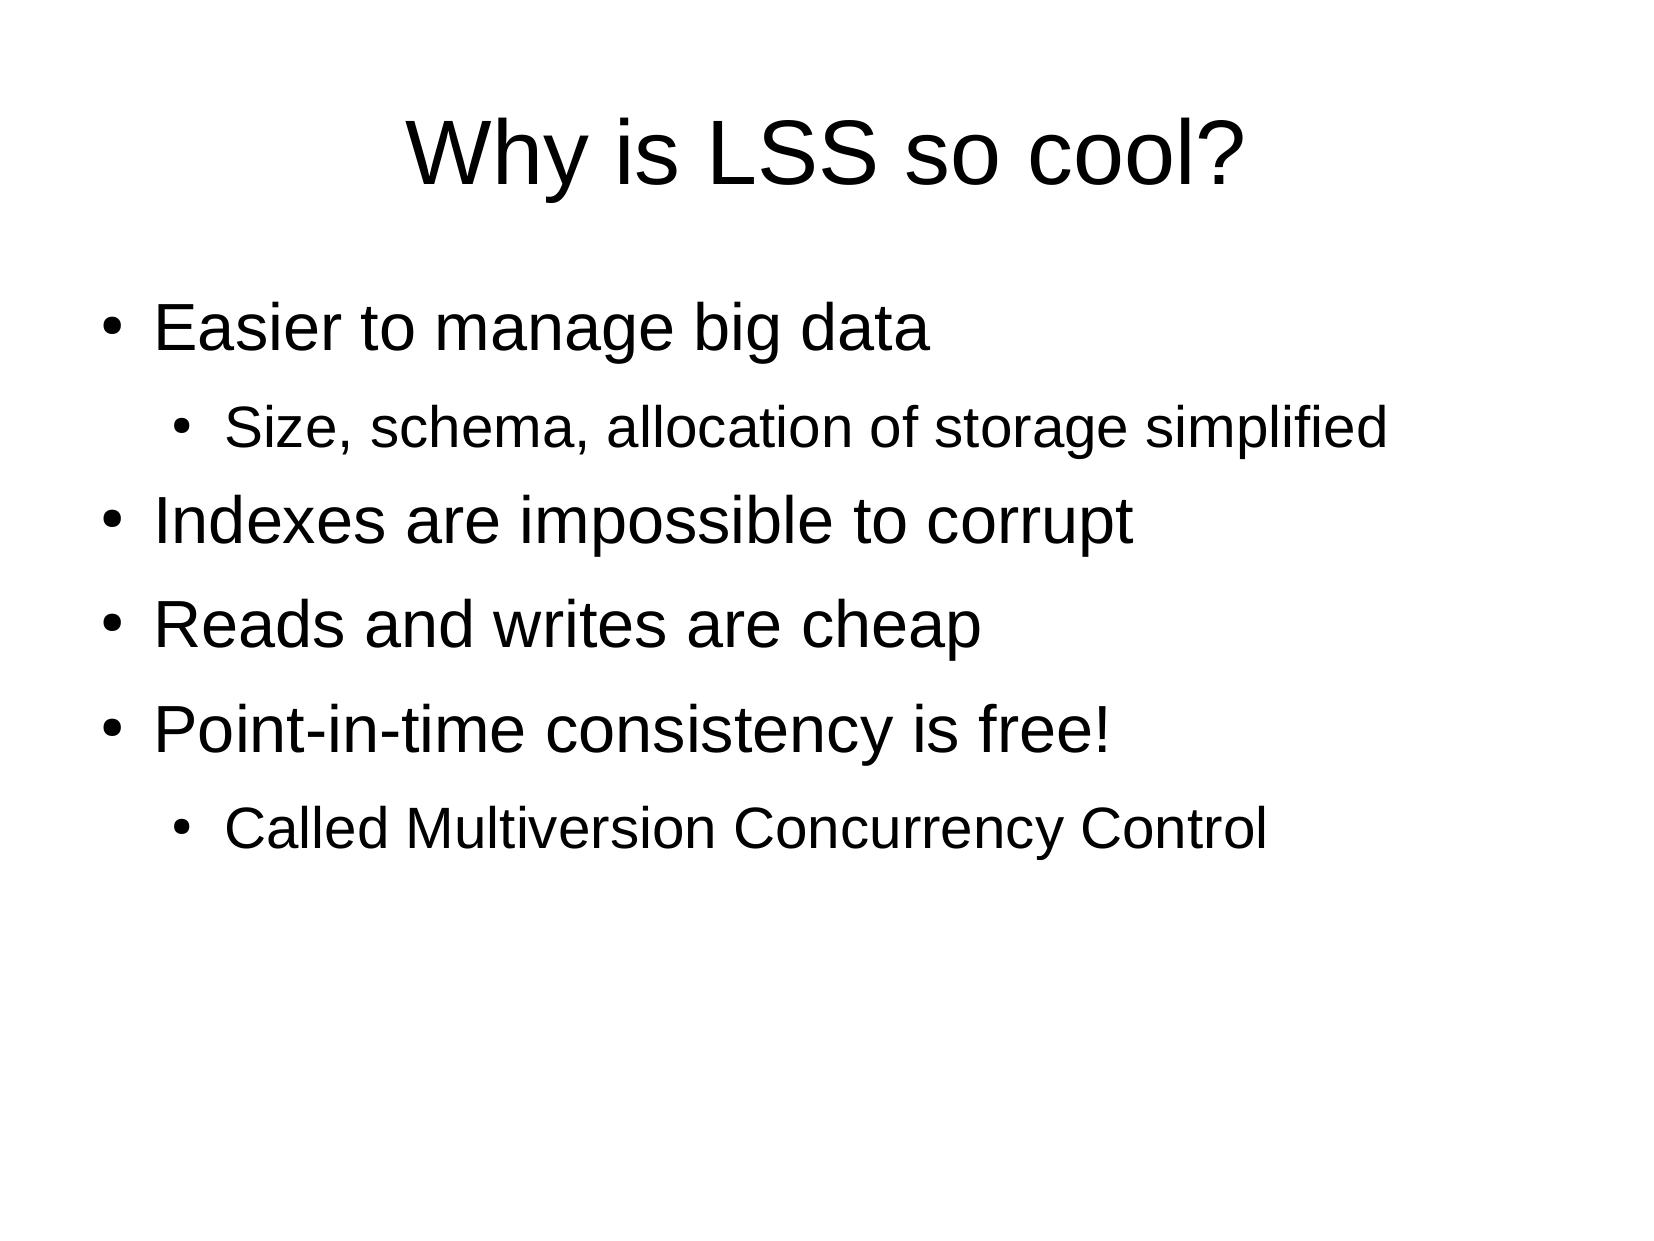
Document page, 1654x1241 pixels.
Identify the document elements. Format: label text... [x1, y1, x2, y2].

title Why is LSS so cool? [82, 49, 1571, 257]
list Easier to manage big data Size, schema, allocation of storage simplified Indexes are impossible to corrupt Reads and writes are cheap Point-in-time consistency is free! Called Multiversion Concurrency Control [82, 290, 1571, 1109]
